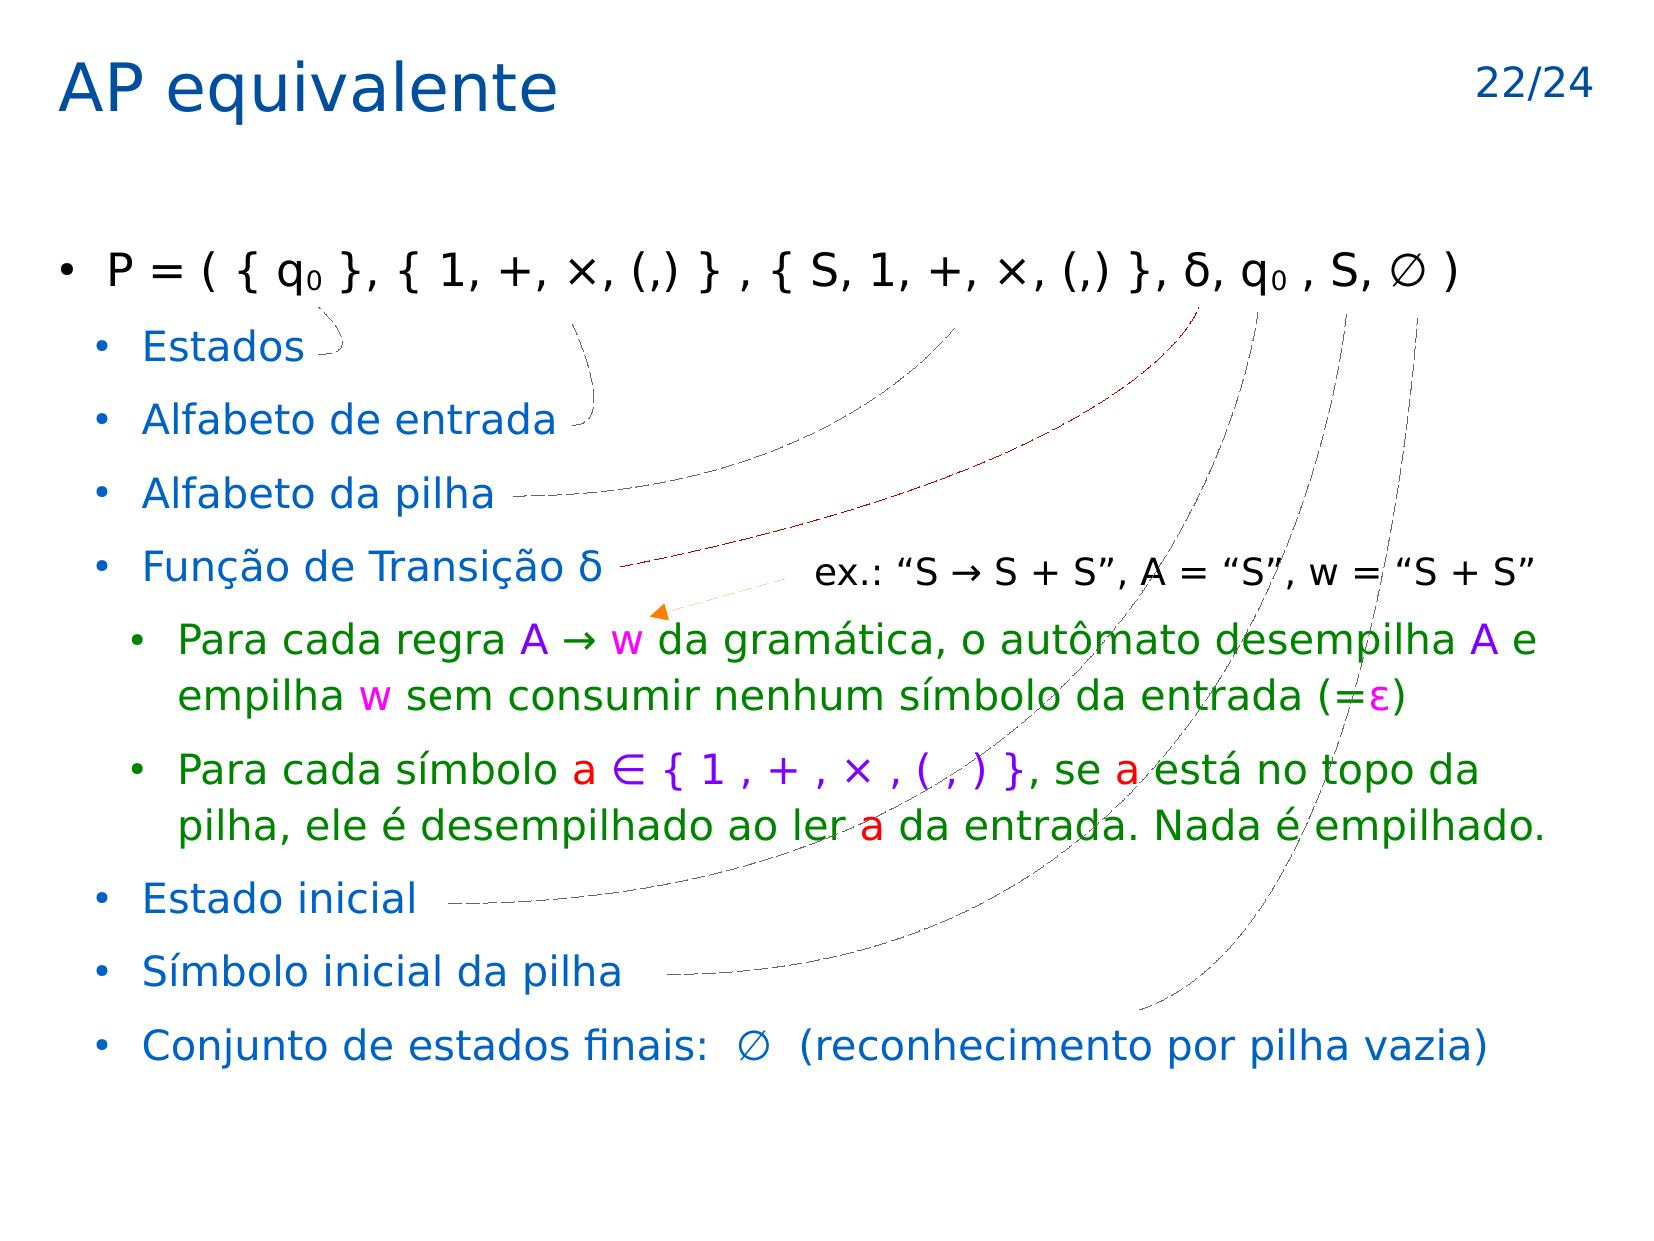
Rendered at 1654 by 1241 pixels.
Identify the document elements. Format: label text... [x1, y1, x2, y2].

text_box ex.: “S → S + S”, A = “S”, w = “S + S” [799, 543, 1553, 602]
title AP equivalente [59, 29, 1625, 148]
list P = ( { q0 }, { 1, +, ×, (,) } , { S, 1, +, ×, (,) }, δ, q0 , S, ∅ ) Estados Alfabeto de entrada Alfabeto da pilha Função de Transição δ Para cada regra A → w da gramática, o autômato desempilha A e empilha w sem consumir nenhum símbolo da entrada (=ε) Para cada símbolo a ∈ { 1 , + , × , ( , ) }, se a está no topo da pilha, ele é desempilhado ao ler a da entrada. Nada é empilhado. Estado inicial Símbolo inicial da pilha Conjunto de estados finais: ∅ (reconhecimento por pilha vazia) [59, 236, 1595, 1211]
